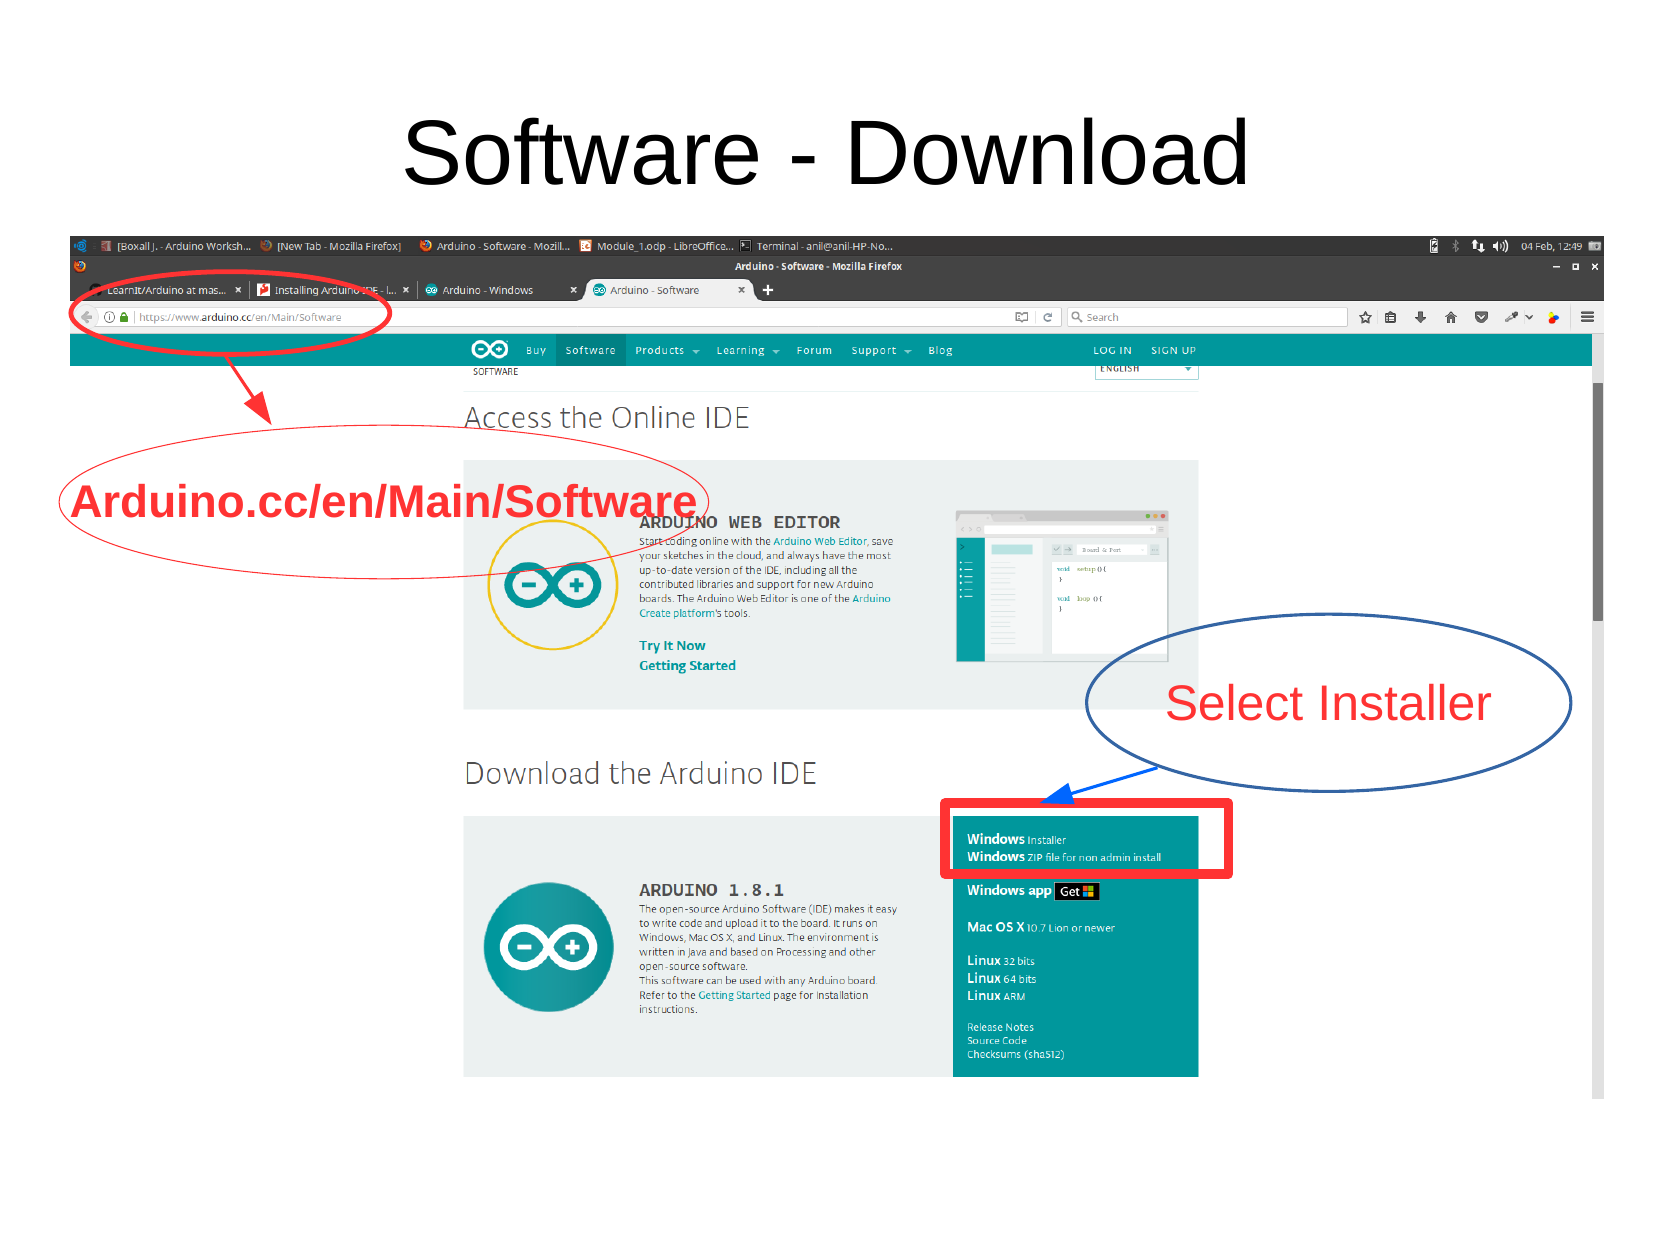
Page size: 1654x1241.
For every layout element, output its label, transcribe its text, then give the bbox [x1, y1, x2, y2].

picture [74, 275, 387, 351]
text_box Select Installer [1086, 614, 1571, 792]
text_box Arduino.cc/en/Main/Software [59, 425, 709, 579]
title Software - Download [82, 49, 1571, 236]
picture [70, 236, 1604, 1099]
